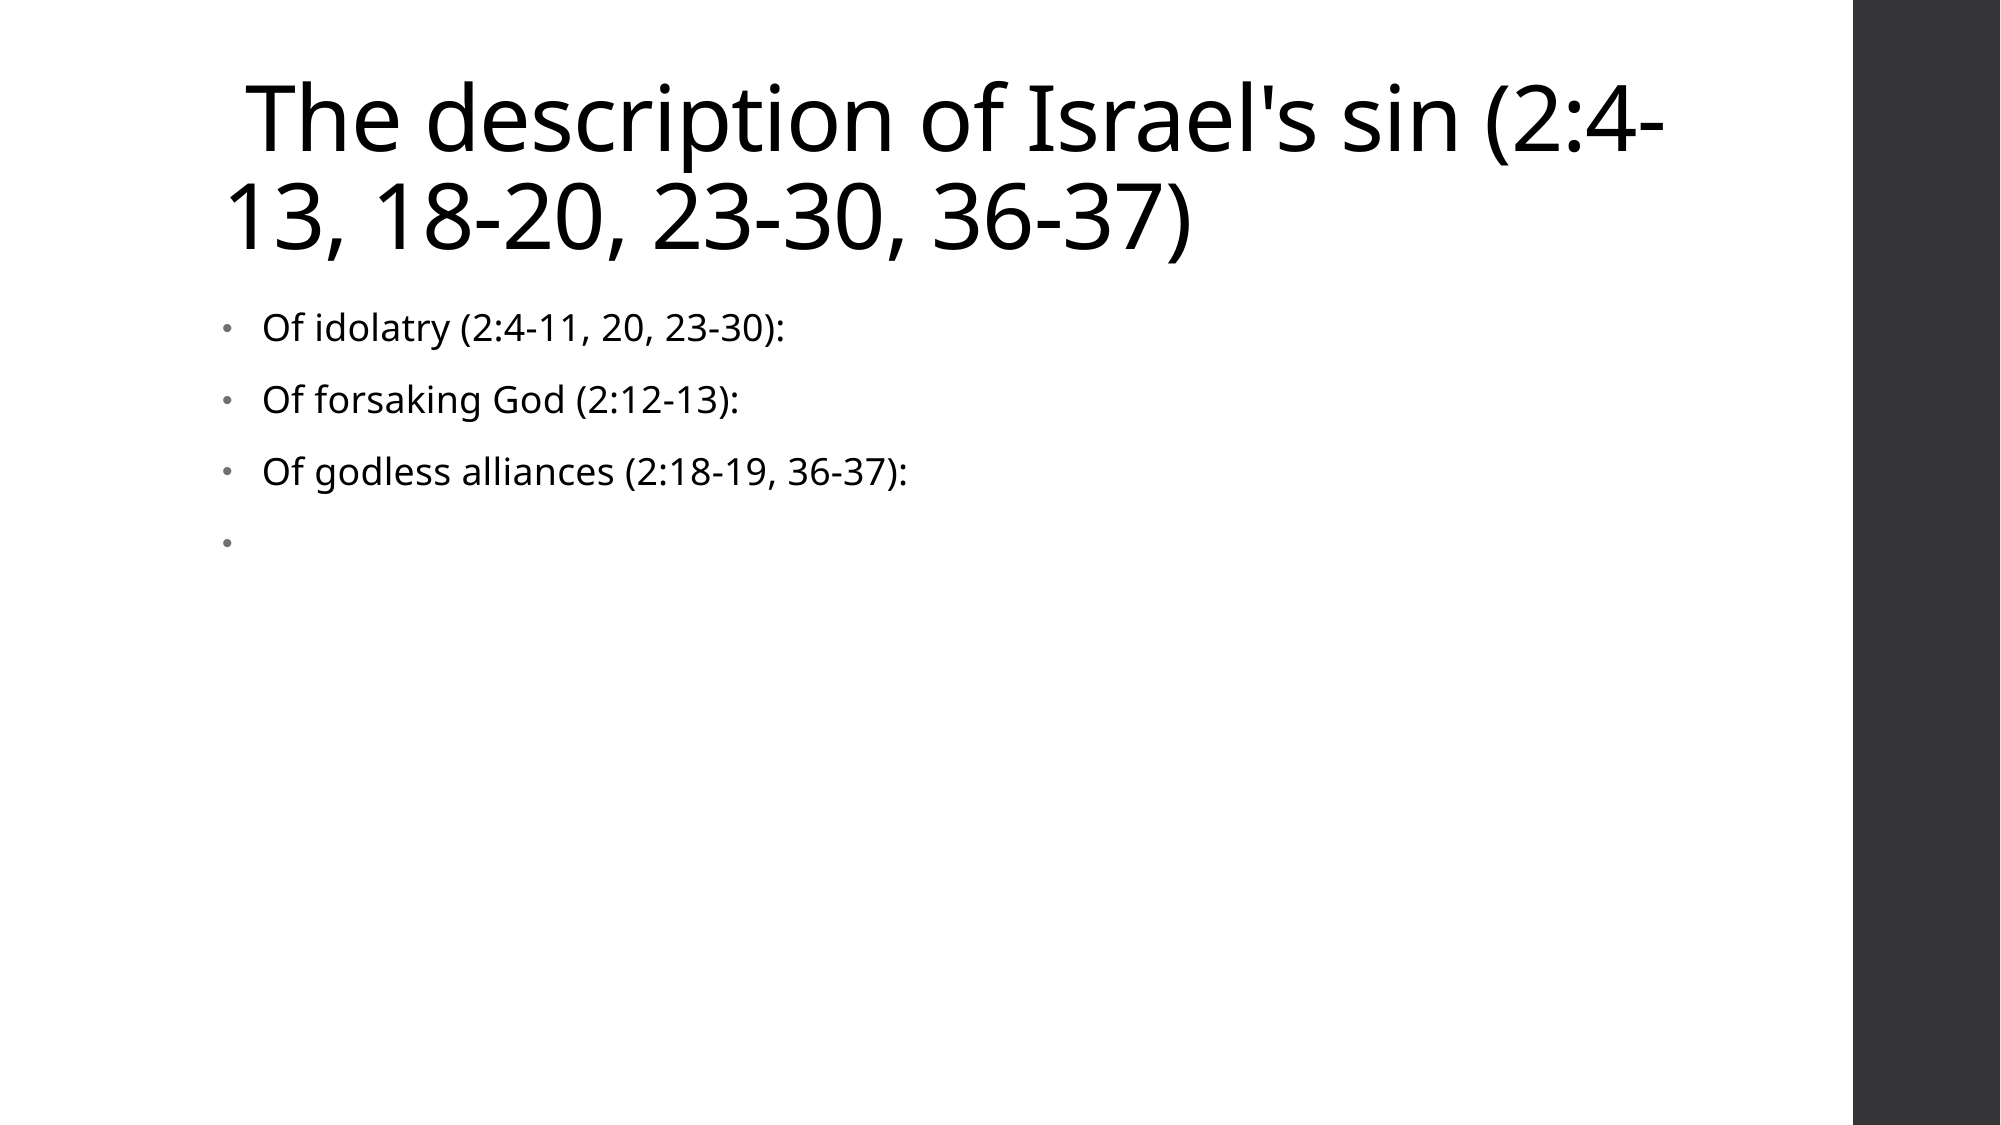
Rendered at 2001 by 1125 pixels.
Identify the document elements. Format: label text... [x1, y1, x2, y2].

title The description of Israel's sin (2:4-13, 18-20, 23-30, 36-37) [206, 60, 1797, 278]
list Of idolatry (2:4-11, 20, 23-30): Of forsaking God (2:12-13): Of godless alliances (2:18-19, 36-37): [206, 299, 1617, 1014]
